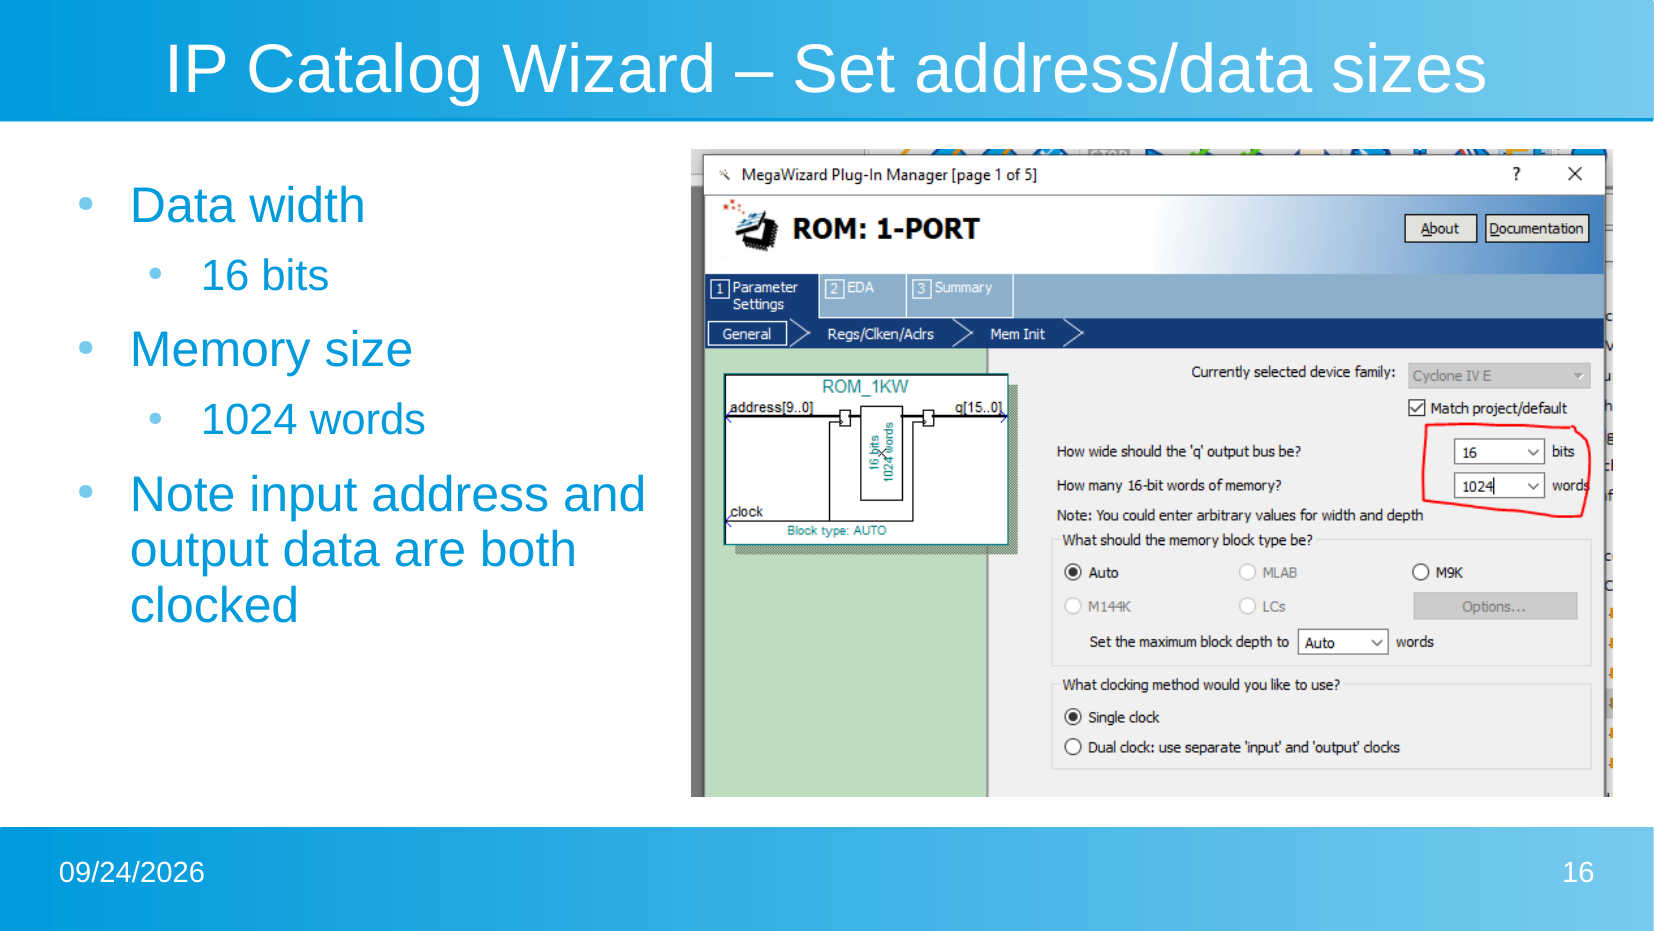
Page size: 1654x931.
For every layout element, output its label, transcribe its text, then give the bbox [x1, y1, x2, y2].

picture [691, 149, 1613, 797]
list Data width 16 bits Memory size 1024 words Note input address and output data are both clocked [59, 177, 676, 768]
title IP Catalog Wizard – Set address/data sizes [59, 29, 1595, 108]
